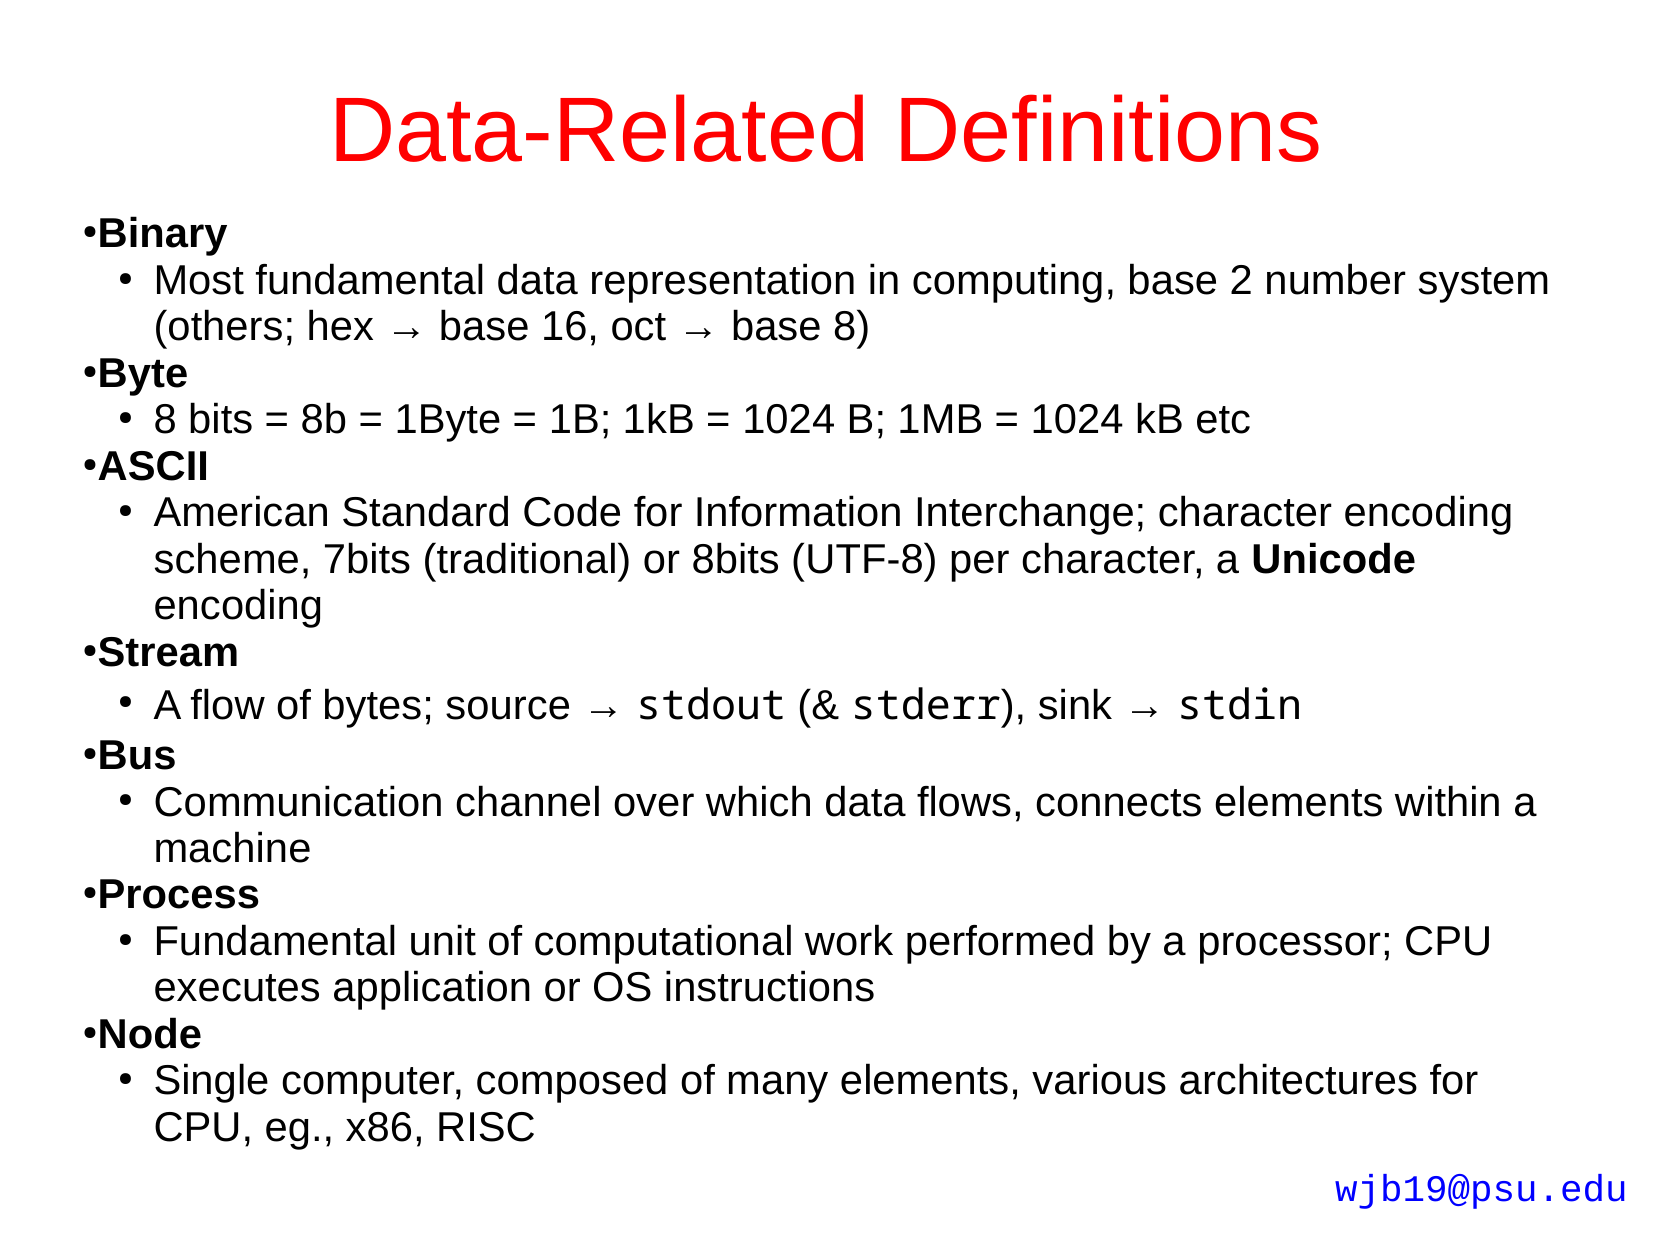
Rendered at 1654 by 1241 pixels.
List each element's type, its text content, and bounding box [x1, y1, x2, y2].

title Data-Related Definitions [82, 25, 1571, 213]
text_box wjb19@psu.edu [1320, 1162, 1643, 1220]
subtitle Binary Most fundamental data representation in computing, base 2 number system (others; hex → base 16, oct → base 8) Byte 8 bits = 8b = 1Byte = 1B; 1kB = 1024 B; 1MB = 1024 kB etc ASCII American Standard Code for Information Interchange; character encoding scheme, 7bits (traditional) or 8bits (UTF-8) per character, a Unicode encoding Stream A flow of bytes; source → stdout (& stderr), sink → stdin Bus Communication channel over which data flows, connects elements within a machine Process Fundamental unit of computational work performed by a processor; CPU executes application or OS instructions Node Single computer, composed of many elements, various architectures for CPU, eg., x86, RISC [82, 213, 1571, 1241]
